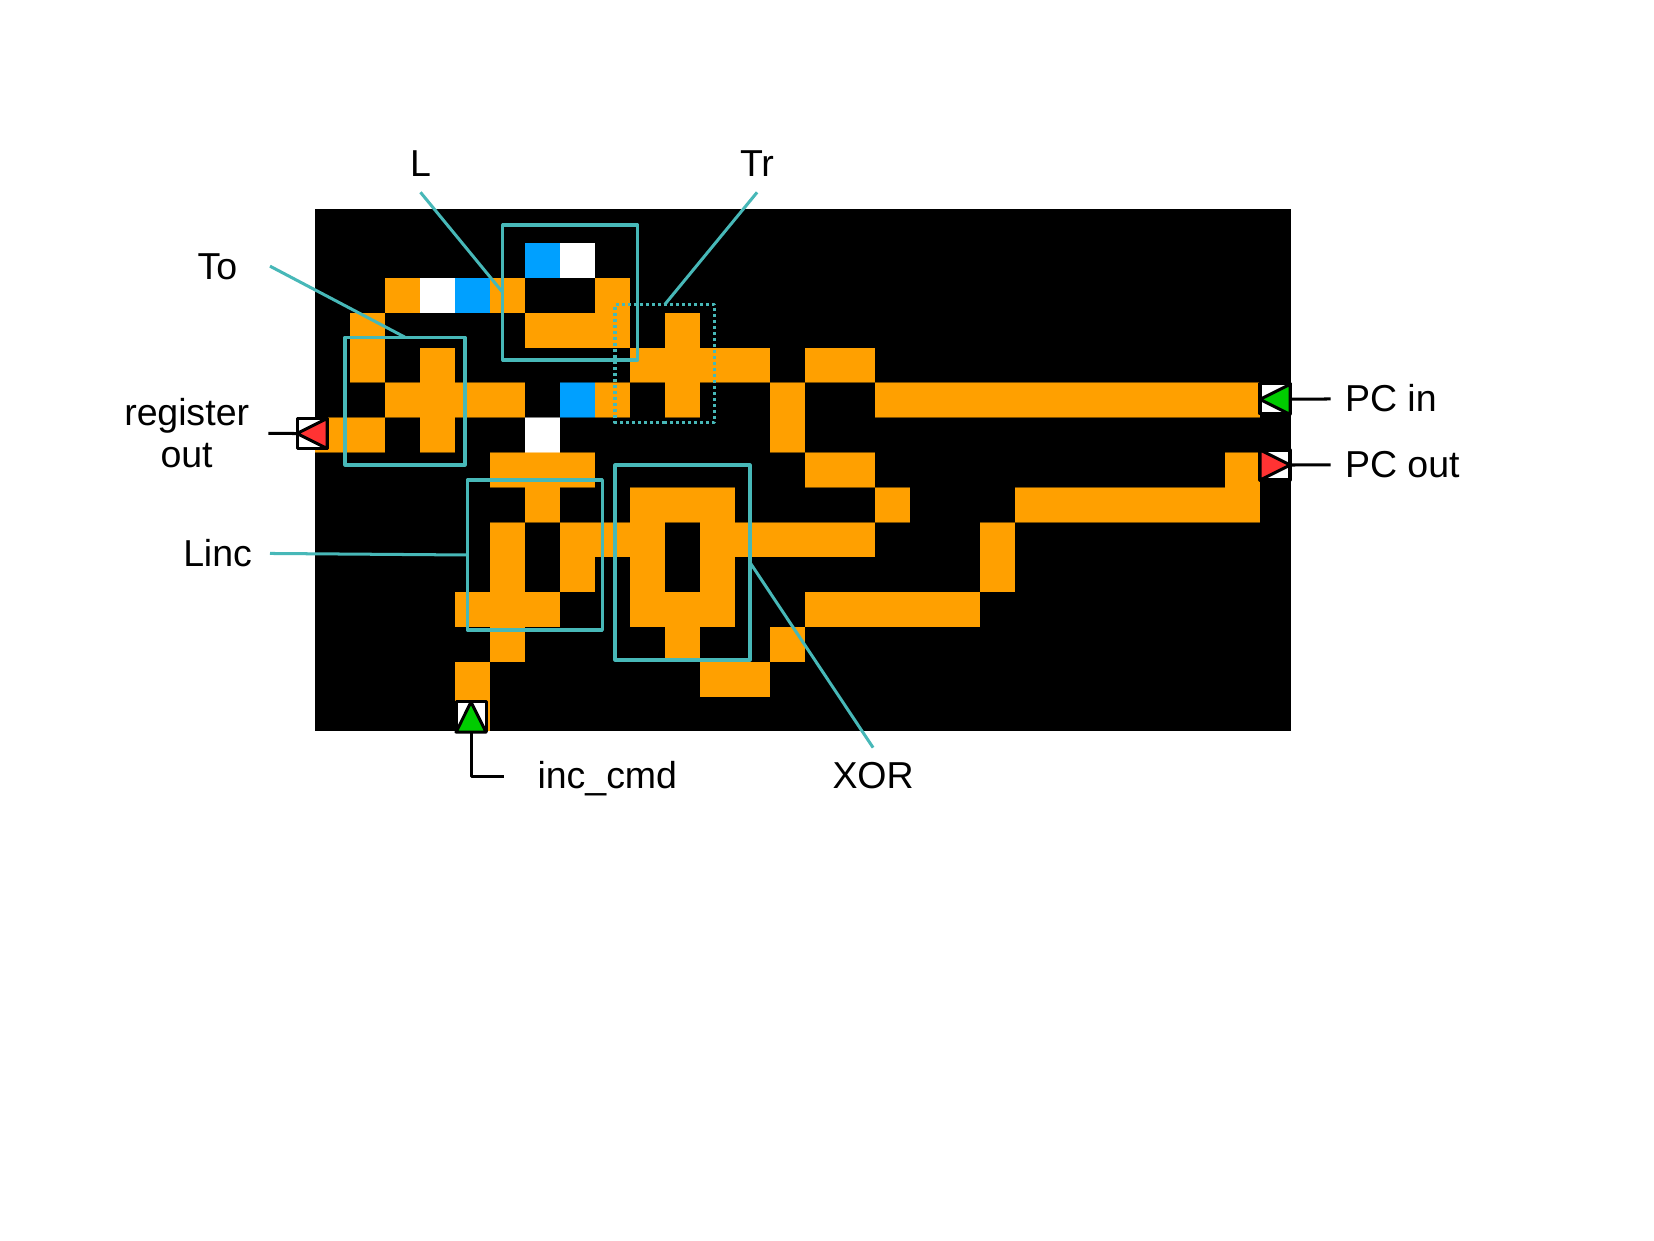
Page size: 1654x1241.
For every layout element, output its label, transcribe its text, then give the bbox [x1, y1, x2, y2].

text_box register out [105, 383, 269, 483]
text_box inc_cmd [503, 747, 711, 805]
picture [617, 467, 748, 658]
text_box [297, 418, 328, 449]
text_box Tr [653, 135, 861, 193]
text_box PC in [1330, 370, 1538, 428]
picture [469, 482, 601, 628]
text_box [1260, 383, 1291, 415]
picture [315, 209, 1291, 731]
text_box To [165, 237, 271, 295]
picture [504, 227, 636, 358]
text_box L [317, 135, 524, 193]
text_box Linc [165, 525, 271, 582]
text_box [456, 701, 487, 733]
text_box [1260, 450, 1291, 481]
picture [347, 339, 463, 463]
text_box XOR [769, 747, 977, 805]
text_box PC out [1330, 436, 1538, 494]
